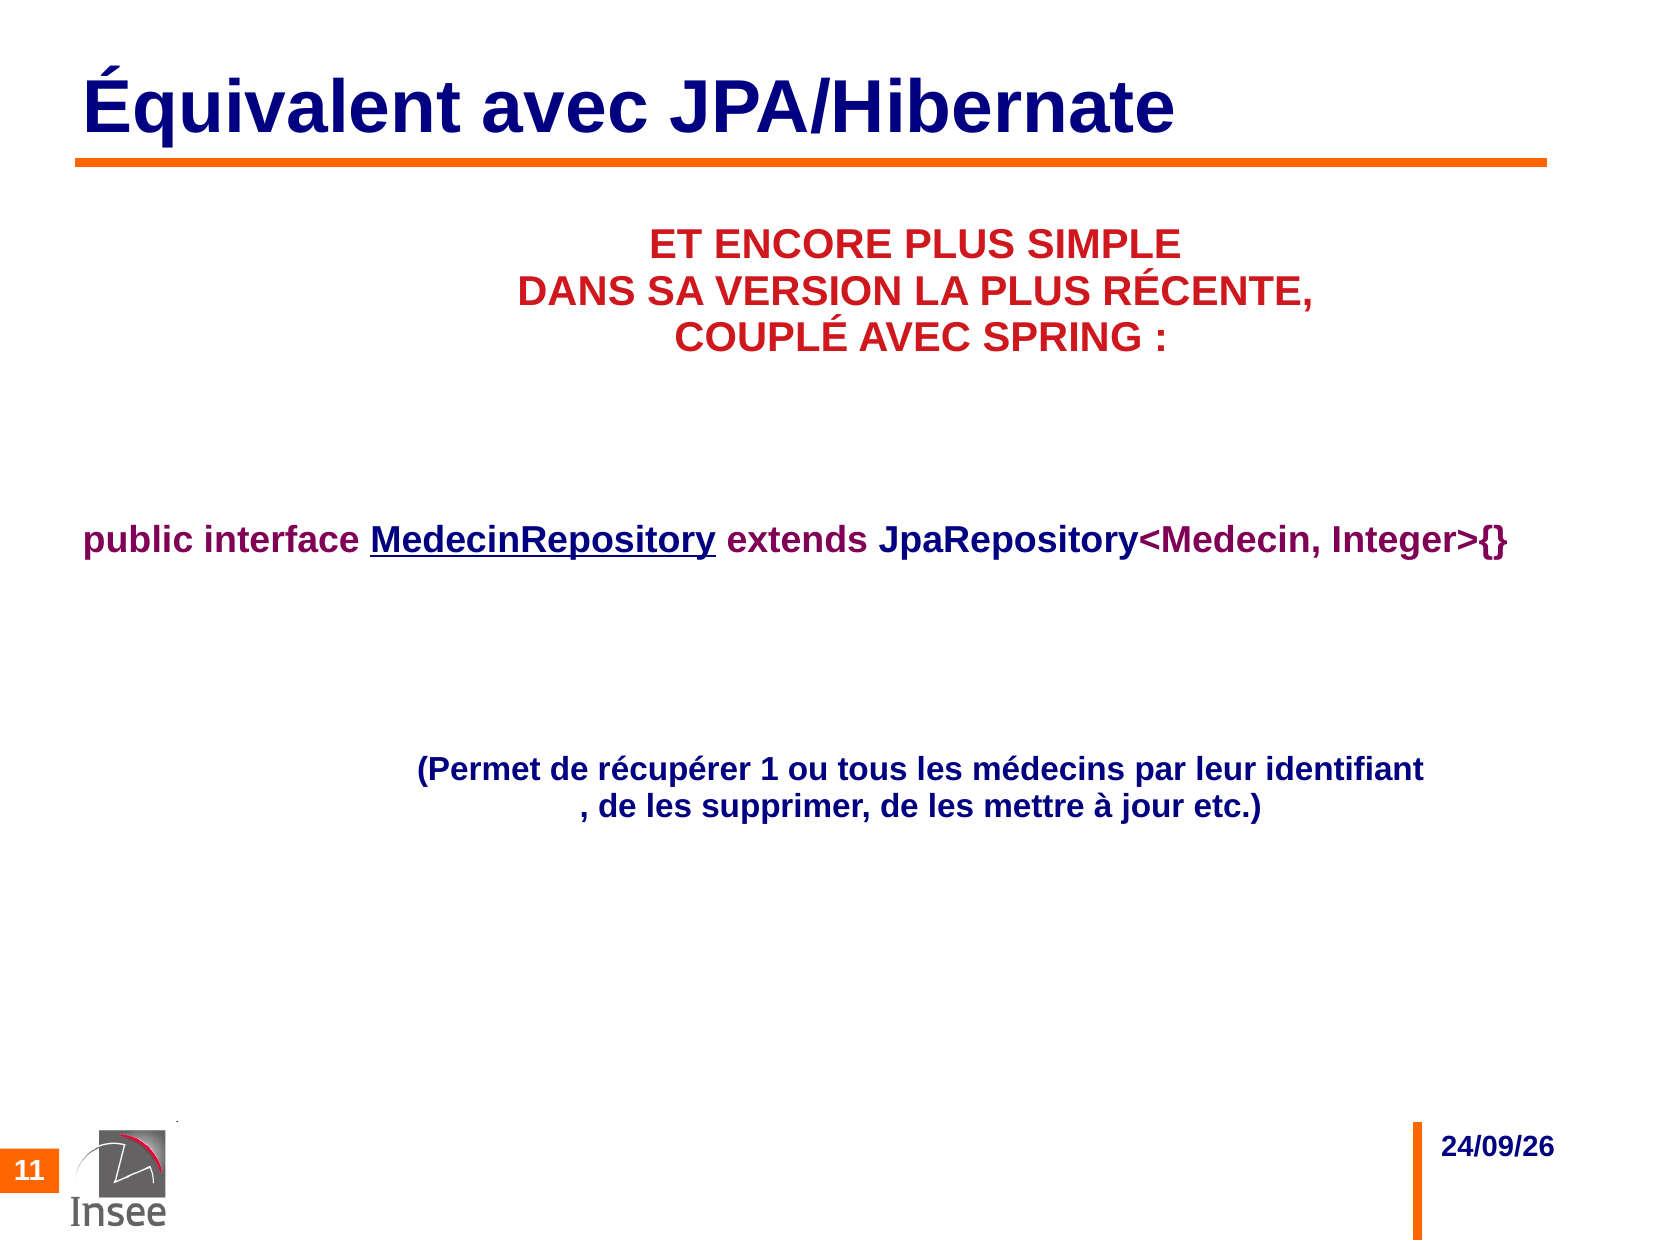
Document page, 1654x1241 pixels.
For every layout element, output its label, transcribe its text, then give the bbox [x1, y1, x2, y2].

picture [62, 1121, 178, 1241]
list ET ENCORE PLUS SIMPLE DANS SA VERSION LA PLUS RÉCENTE, COUPLÉ AVEC SPRING : public interface MedecinRepository extends JpaRepository<Medecin, Integer>{} (Permet de récupérer 1 ou tous les médecins par leur identifiant , de les supprimer, de les mettre à jour etc.) [82, 183, 1654, 1134]
title Équivalent avec JPA/Hibernate [82, 49, 1619, 163]
